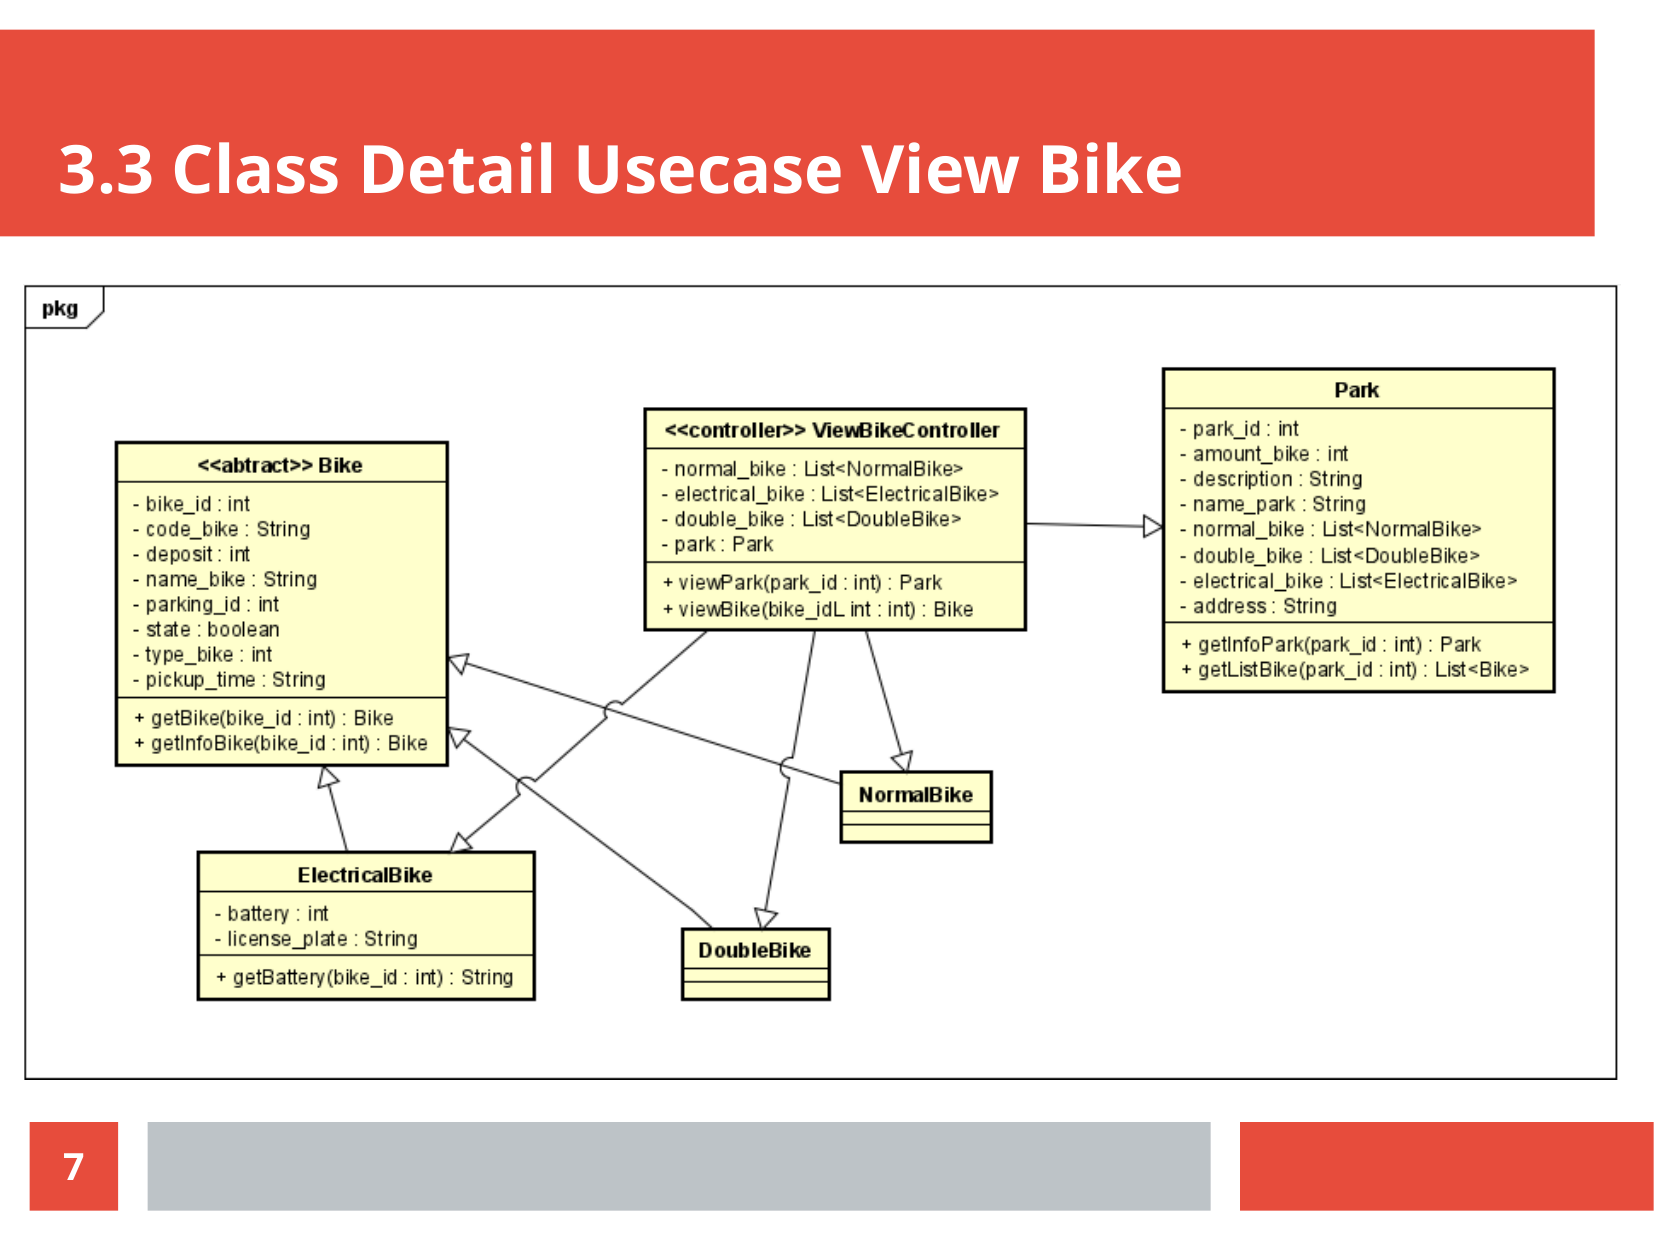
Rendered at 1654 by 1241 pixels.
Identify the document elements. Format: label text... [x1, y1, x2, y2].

title 3.3 Class Detail Usecase View Bike [59, 59, 1595, 207]
text_box [29, 1122, 119, 1211]
picture [23, 285, 1621, 1081]
